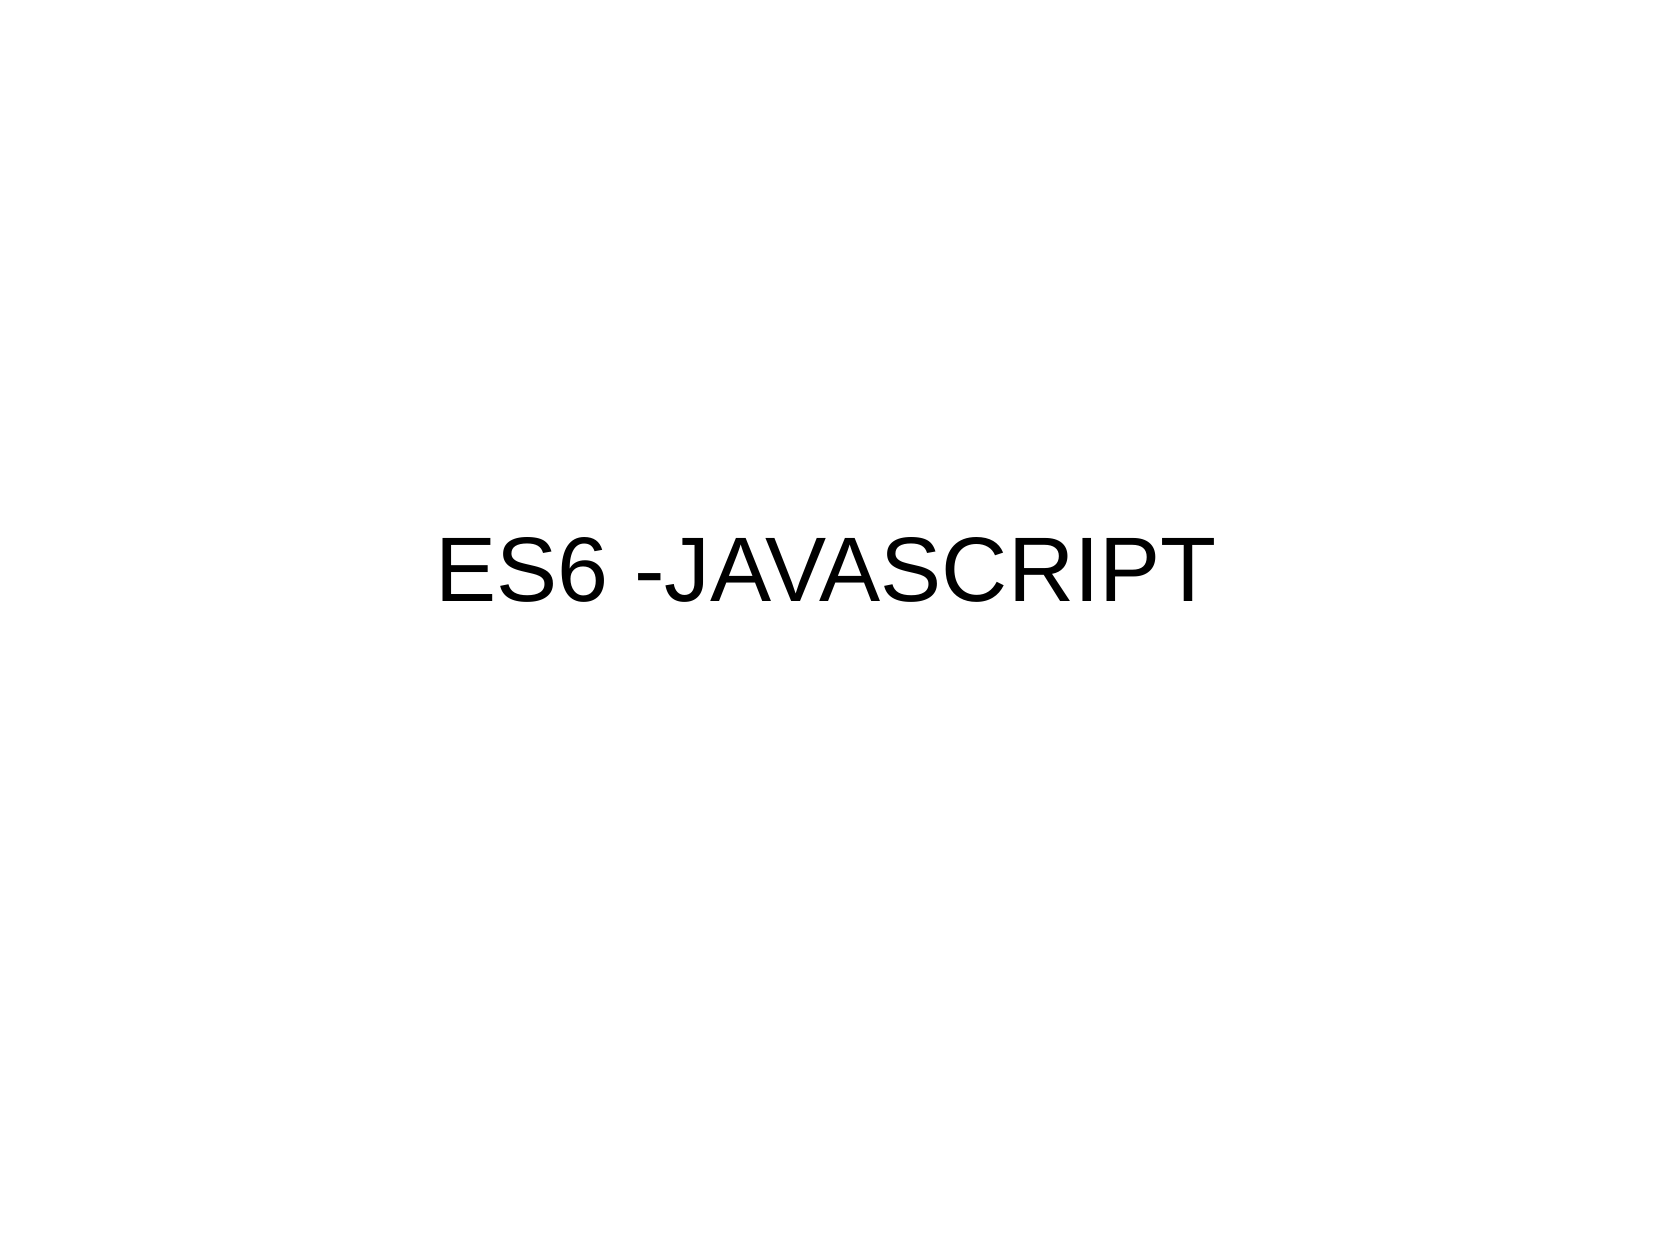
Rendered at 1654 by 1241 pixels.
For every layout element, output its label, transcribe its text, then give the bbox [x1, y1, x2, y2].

title ES6 -JAVASCRIPT [82, 466, 1571, 674]
